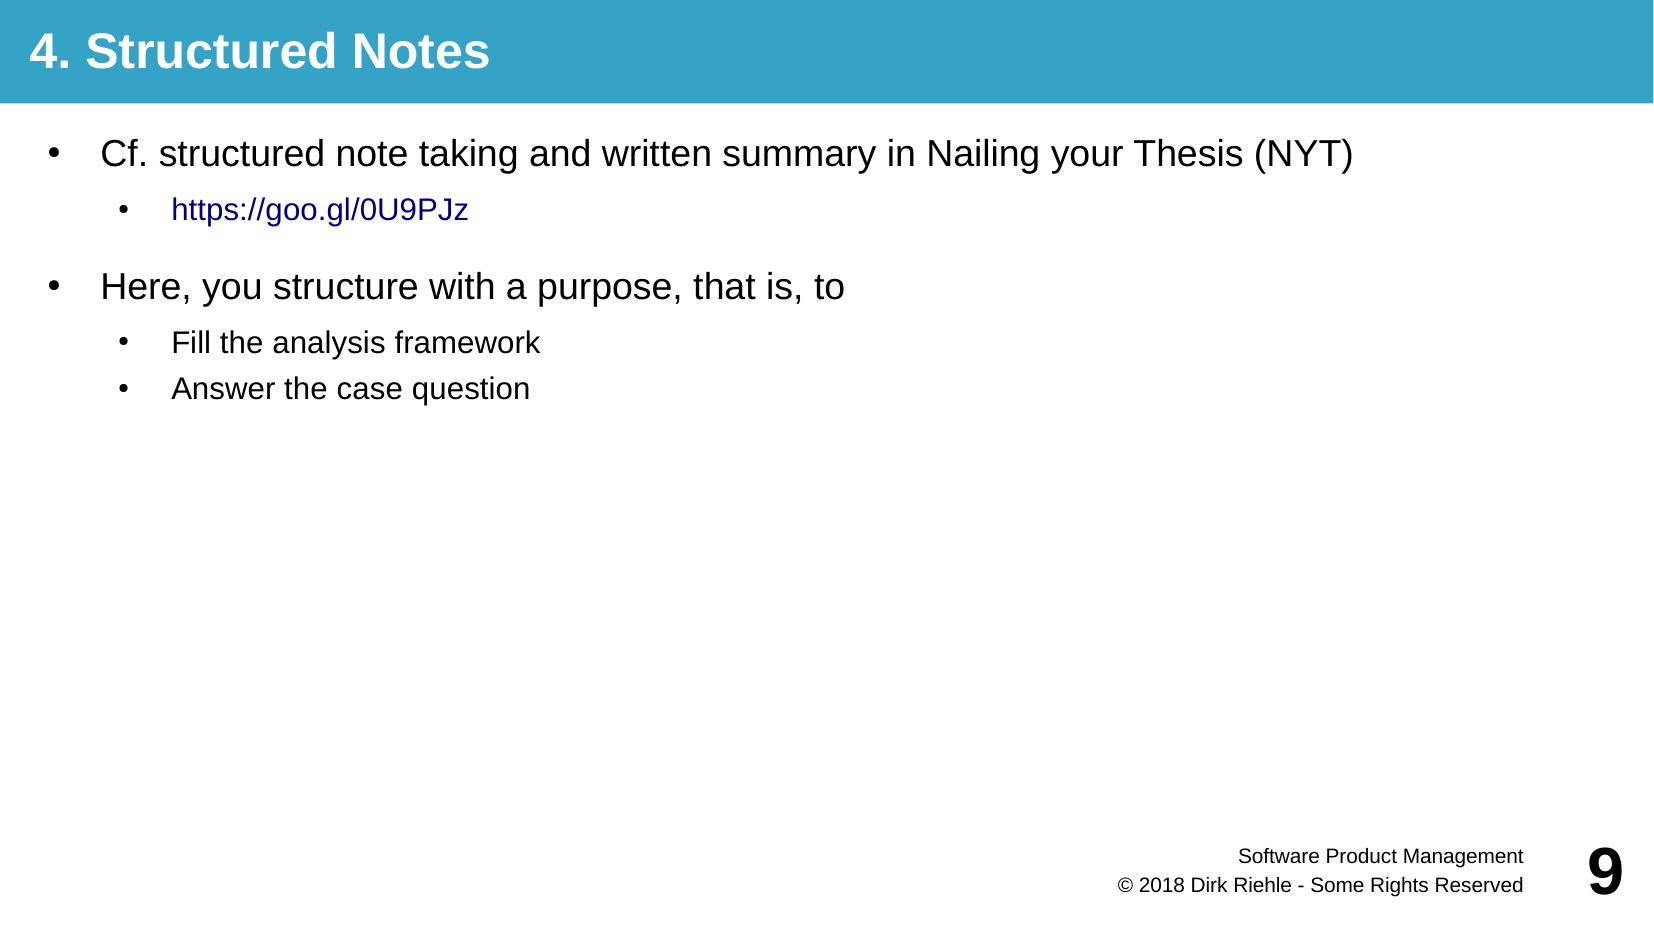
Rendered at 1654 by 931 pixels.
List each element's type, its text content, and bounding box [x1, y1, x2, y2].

title 4. Structured Notes [0, 0, 1654, 104]
list Cf. structured note taking and written summary in Nailing your Thesis (NYT) https://goo.gl/0U9PJz Here, you structure with a purpose, that is, to Fill the analysis framework Answer the case question [29, 132, 1625, 813]
